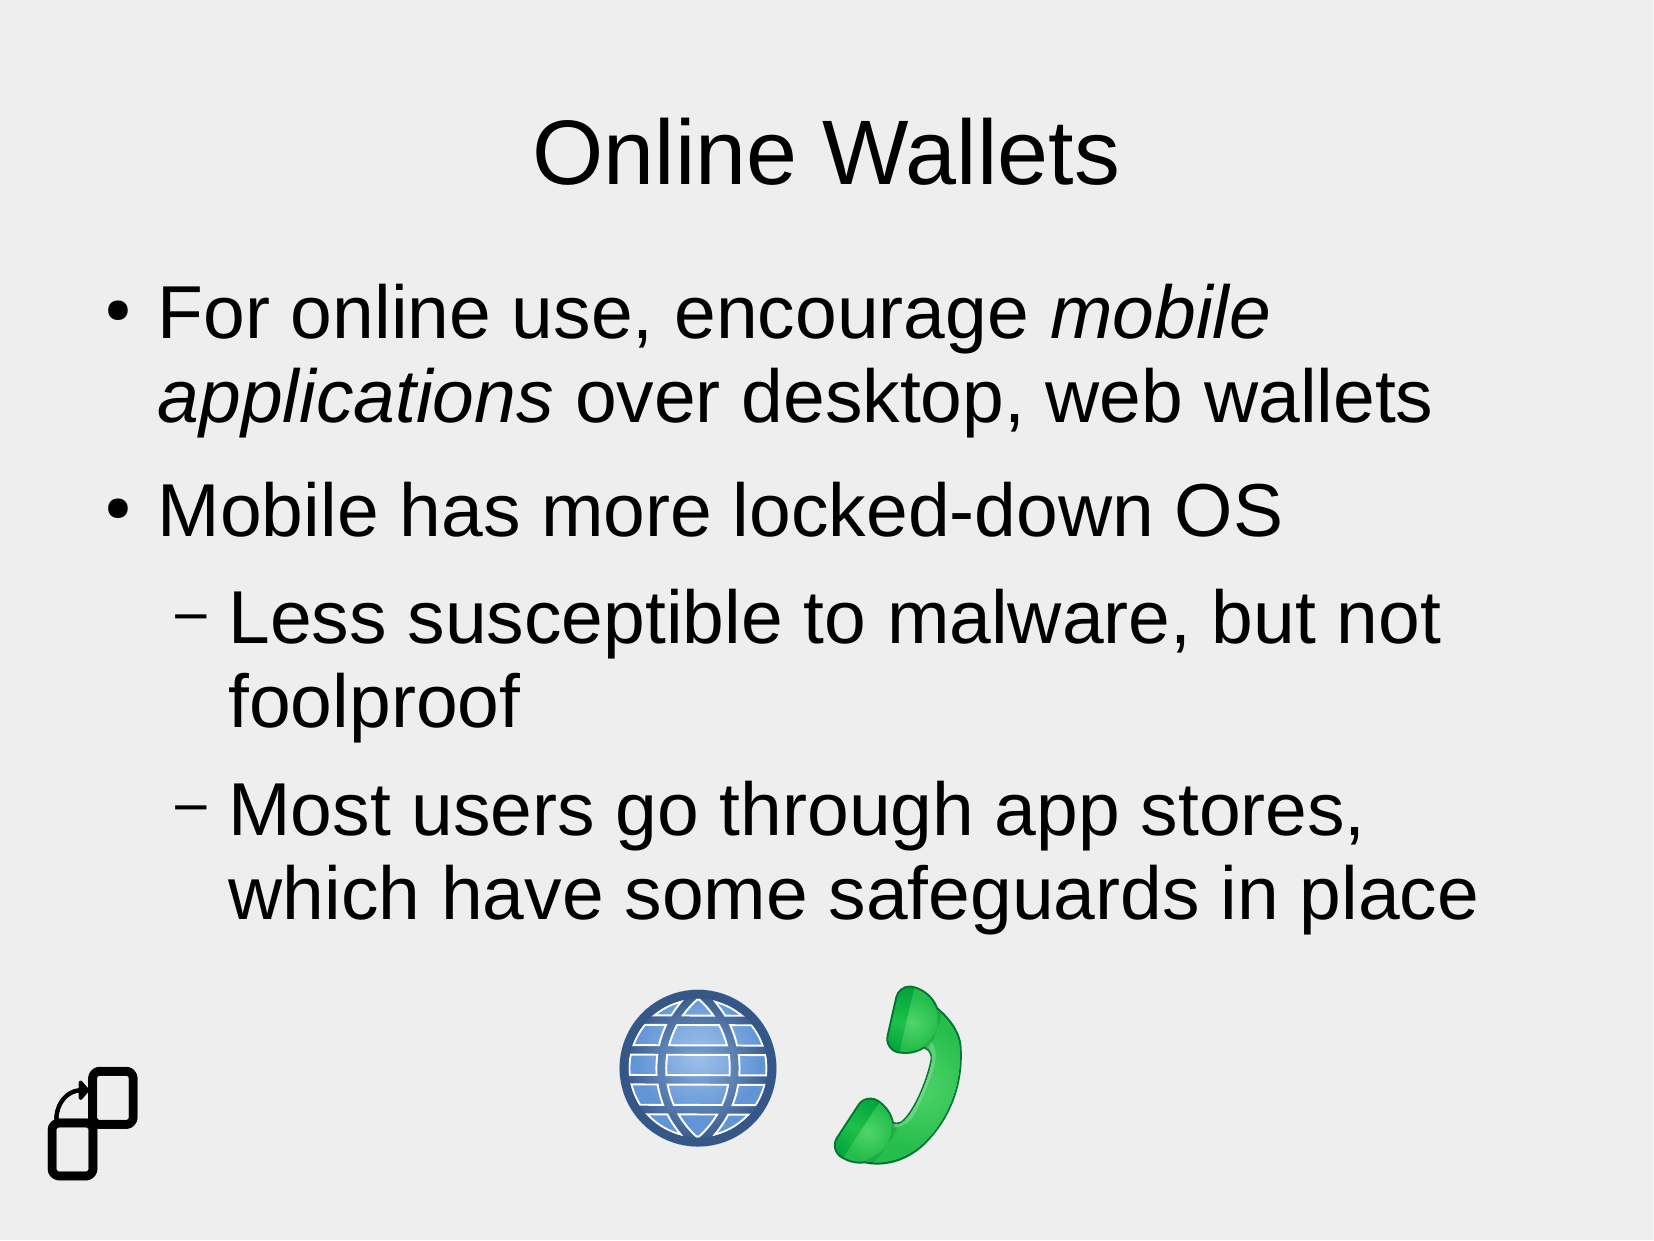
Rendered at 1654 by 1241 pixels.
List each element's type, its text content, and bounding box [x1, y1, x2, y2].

title Online Wallets [82, 49, 1571, 257]
picture [30, 1062, 153, 1186]
picture [600, 967, 1013, 1186]
list For online use, encourage mobile applications over desktop, web wallets Mobile has more locked-down OS Less susceptible to malware, but not foolproof Most users go through app stores, which have some safeguards in place [86, 270, 1576, 991]
